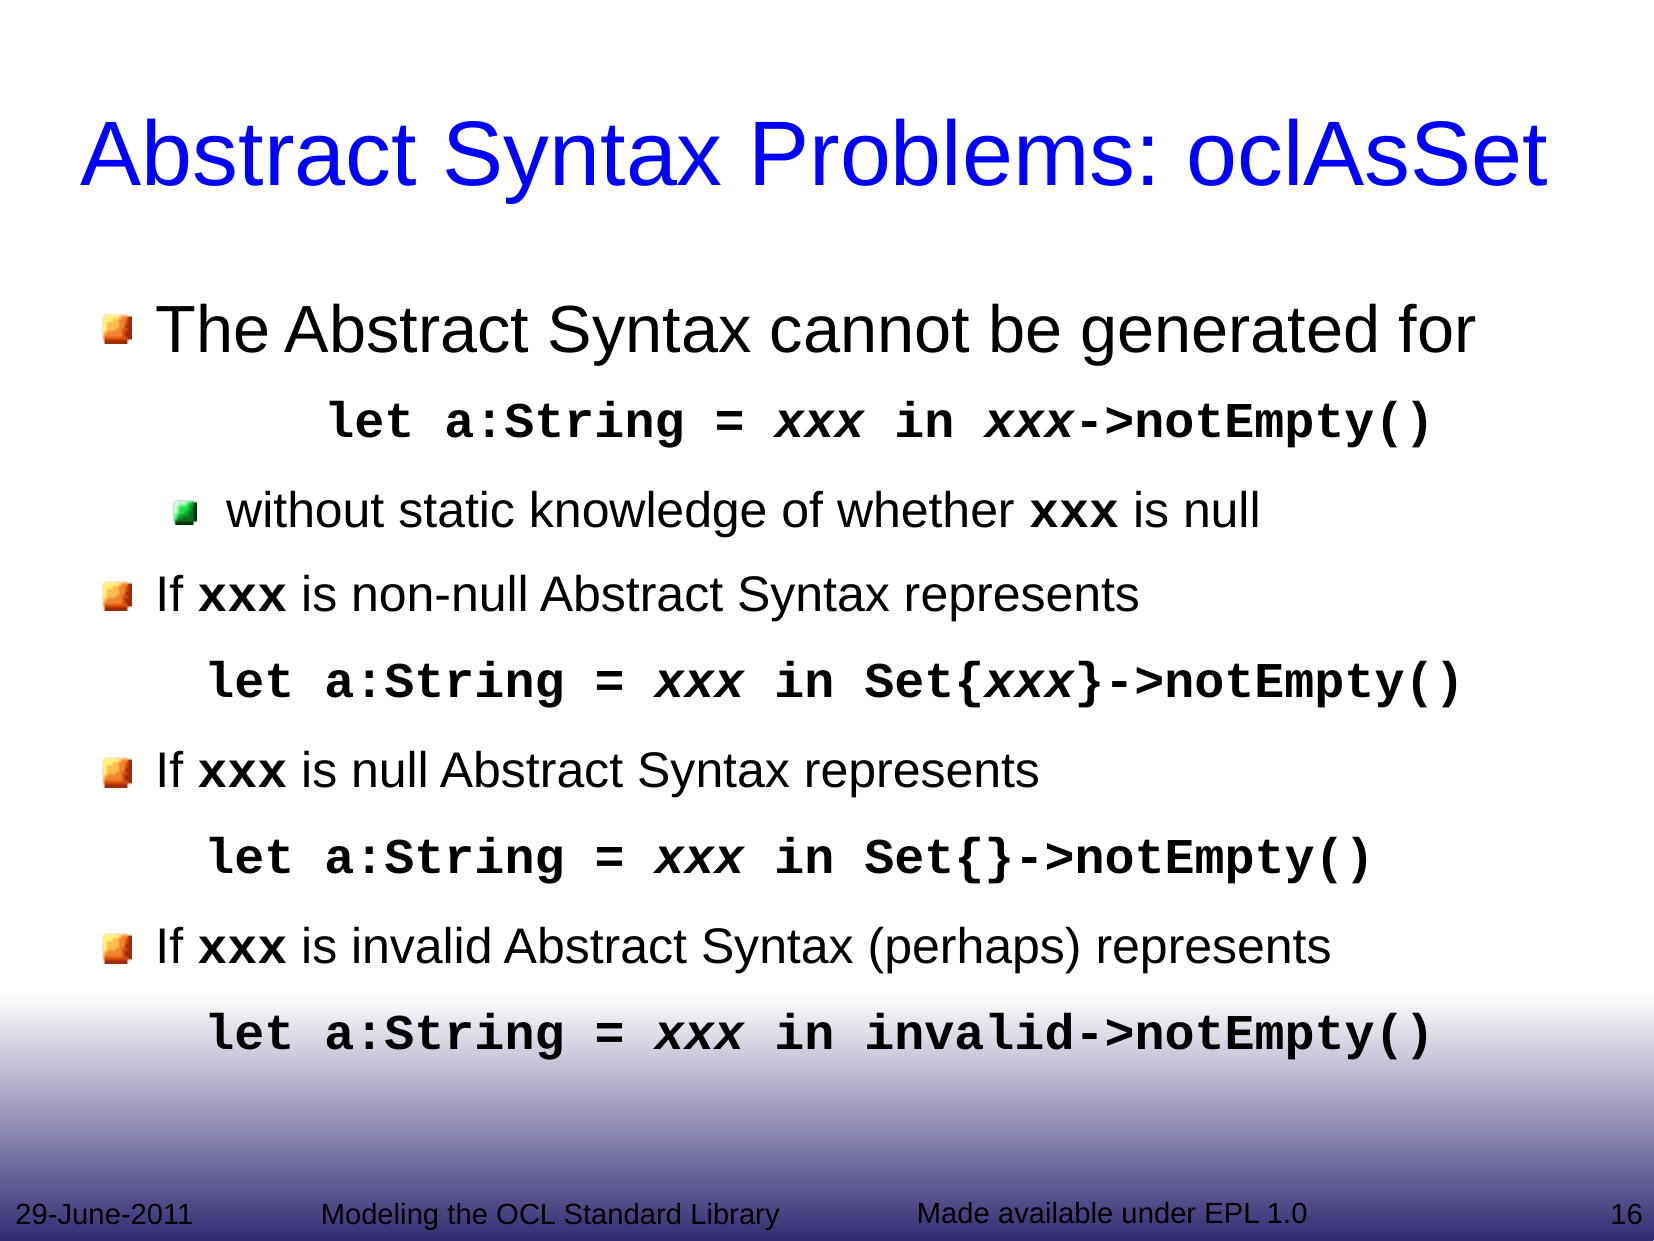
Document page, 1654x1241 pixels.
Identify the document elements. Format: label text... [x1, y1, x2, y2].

list The Abstract Syntax cannot be generated for let a:String = xxx in xxx->notEmpty() without static knowledge of whether xxx is null If xxx is non-null Abstract Syntax represents let a:String = xxx in Set{xxx}->notEmpty() If xxx is null Abstract Syntax represents let a:String = xxx in Set{}->notEmpty() If xxx is invalid Abstract Syntax (perhaps) represents let a:String = xxx in invalid->notEmpty() [84, 291, 1573, 1111]
title Abstract Syntax Problems: oclAsSet [34, 44, 1597, 263]
